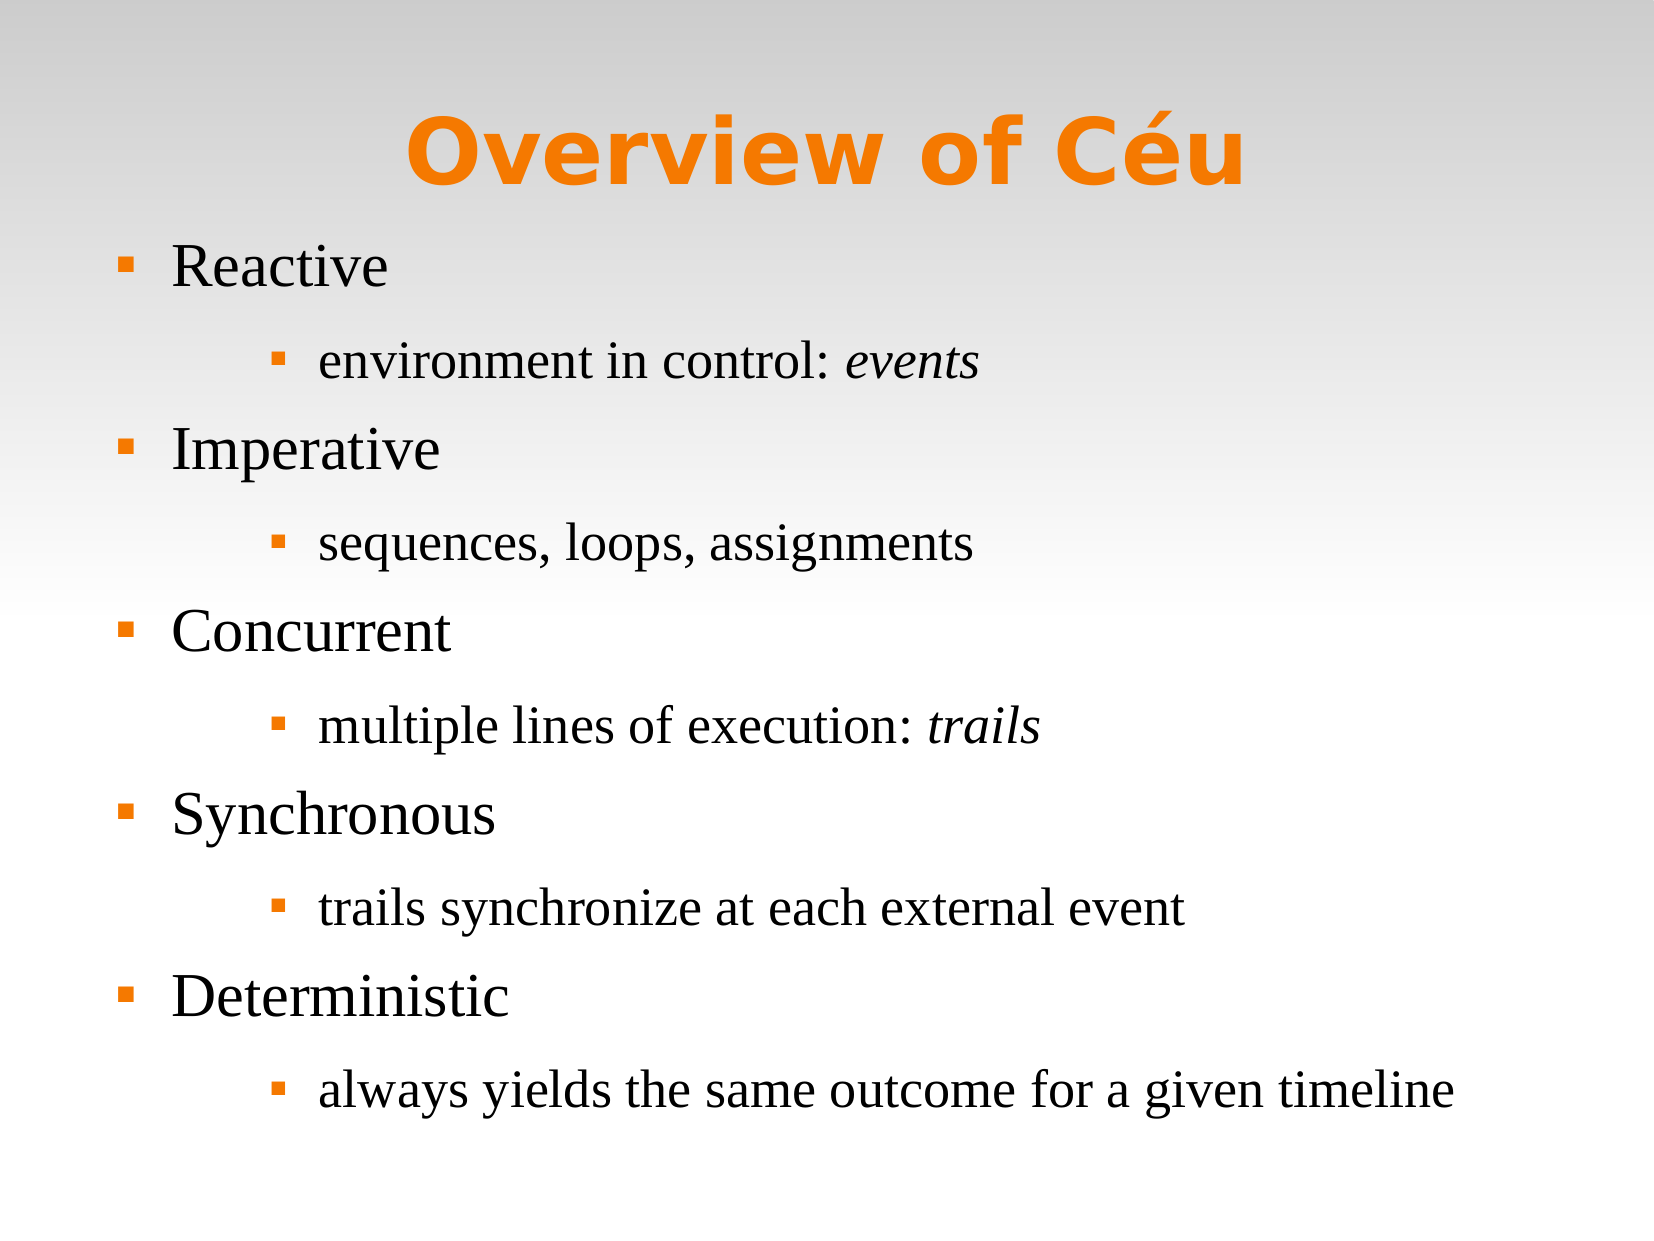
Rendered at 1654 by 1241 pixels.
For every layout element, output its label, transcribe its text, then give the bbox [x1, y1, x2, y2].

list Reactive environment in control: events Imperative sequences, loops, assignments Concurrent multiple lines of execution: trails Synchronous trails synchronize at each external event Deterministic always yields the same outcome for a given timeline [82, 231, 1571, 1179]
title Overview of Céu [82, 49, 1571, 231]
